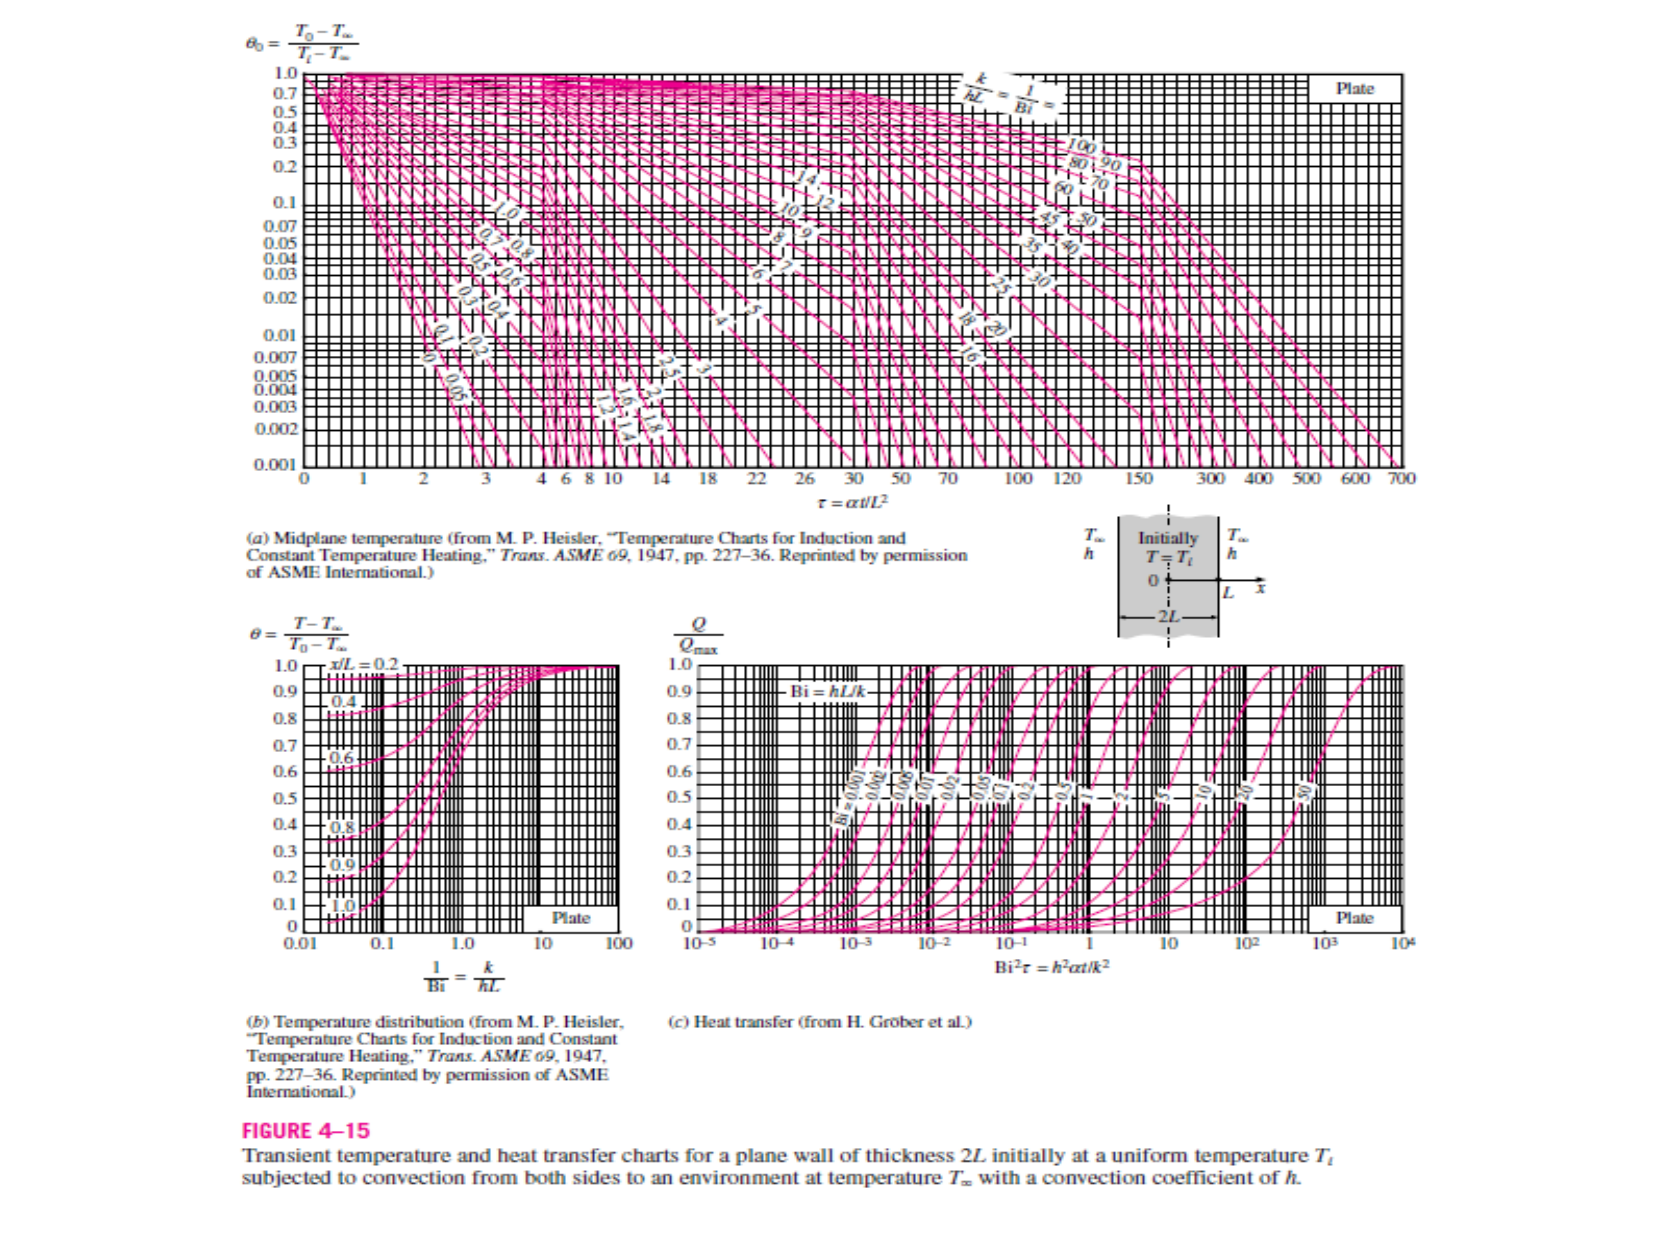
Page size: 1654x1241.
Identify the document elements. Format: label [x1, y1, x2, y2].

picture [218, 11, 1441, 1205]
